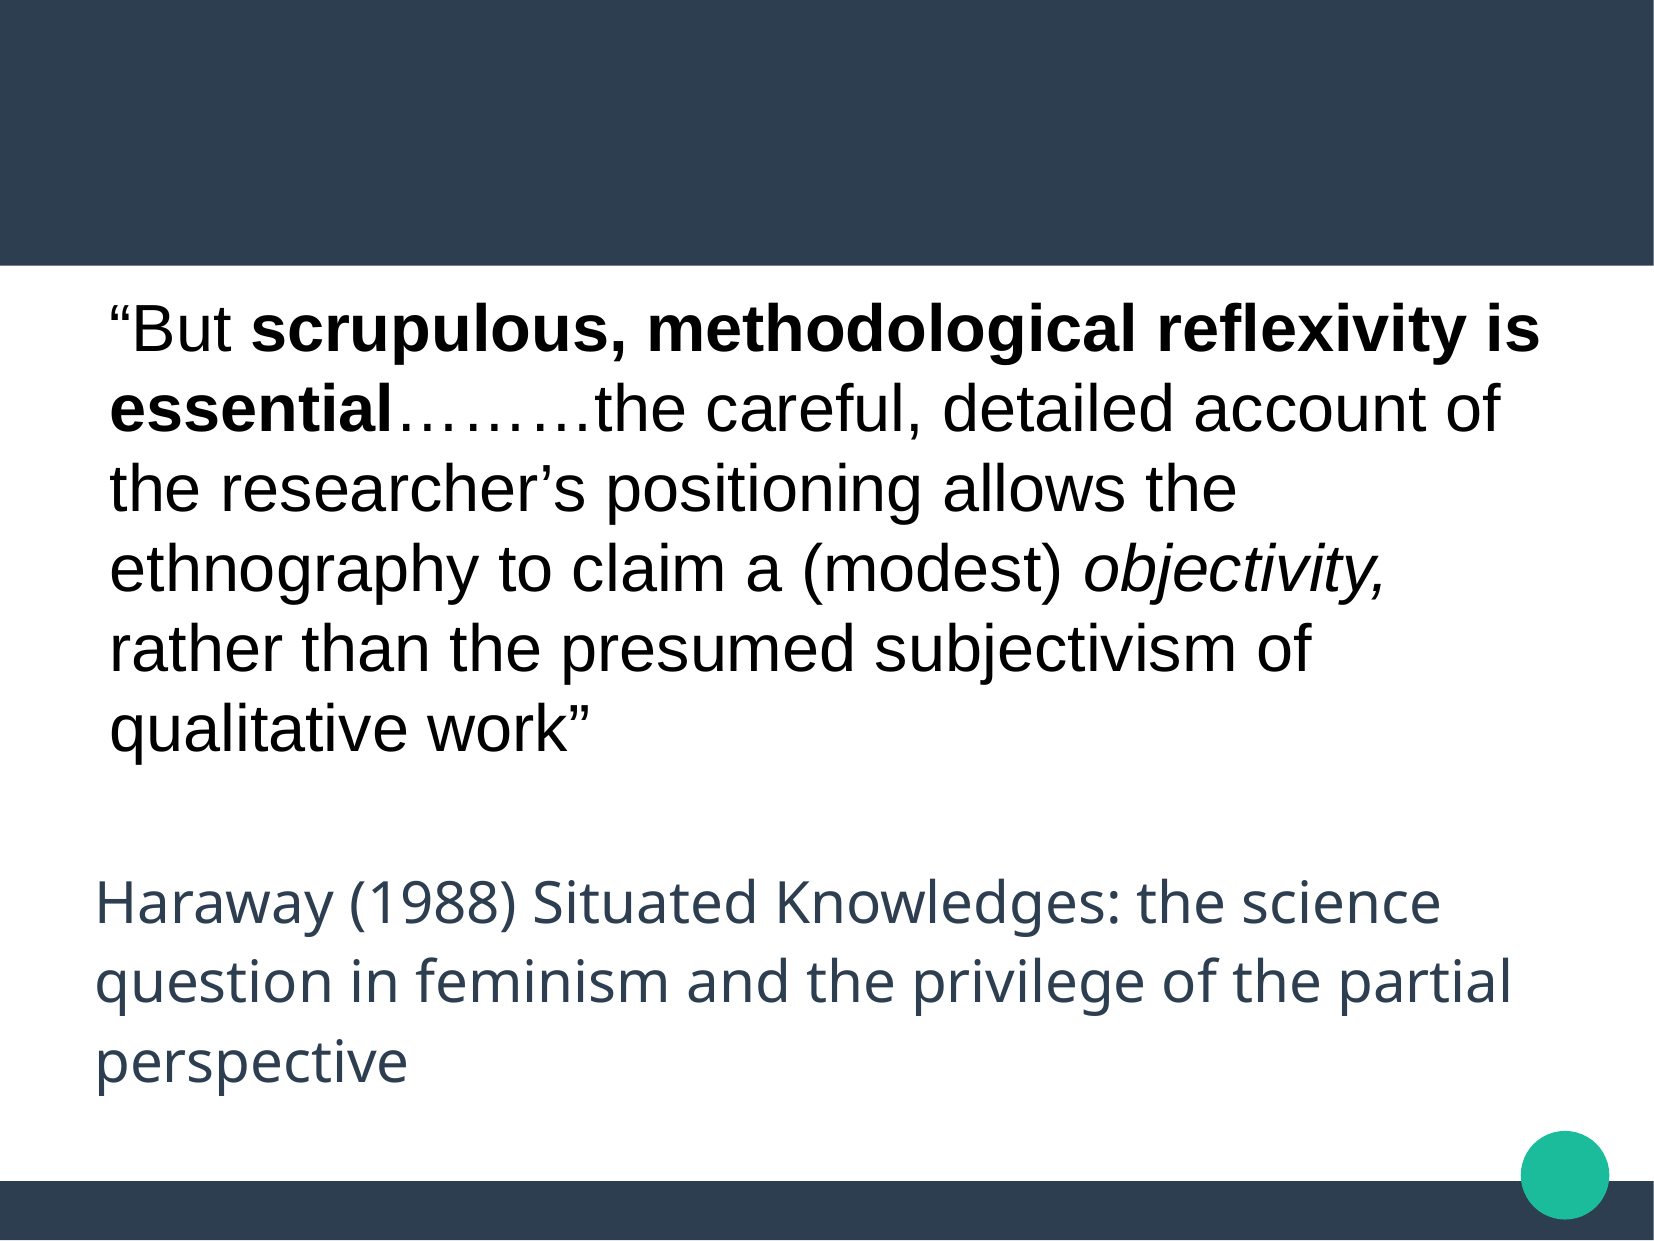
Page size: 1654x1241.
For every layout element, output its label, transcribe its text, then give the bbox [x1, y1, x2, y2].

title “But scrupulous, methodological reflexivity is essential………the careful, detailed account of the researcher’s positioning allows the ethnography to claim a (modest) objectivity, rather than the presumed subjectivism of qualitative work” [59, 197, 1595, 355]
subtitle Haraway (1988) Situated Knowledges: the science question in feminism and the privilege of the partial perspective [58, 566, 1595, 1241]
